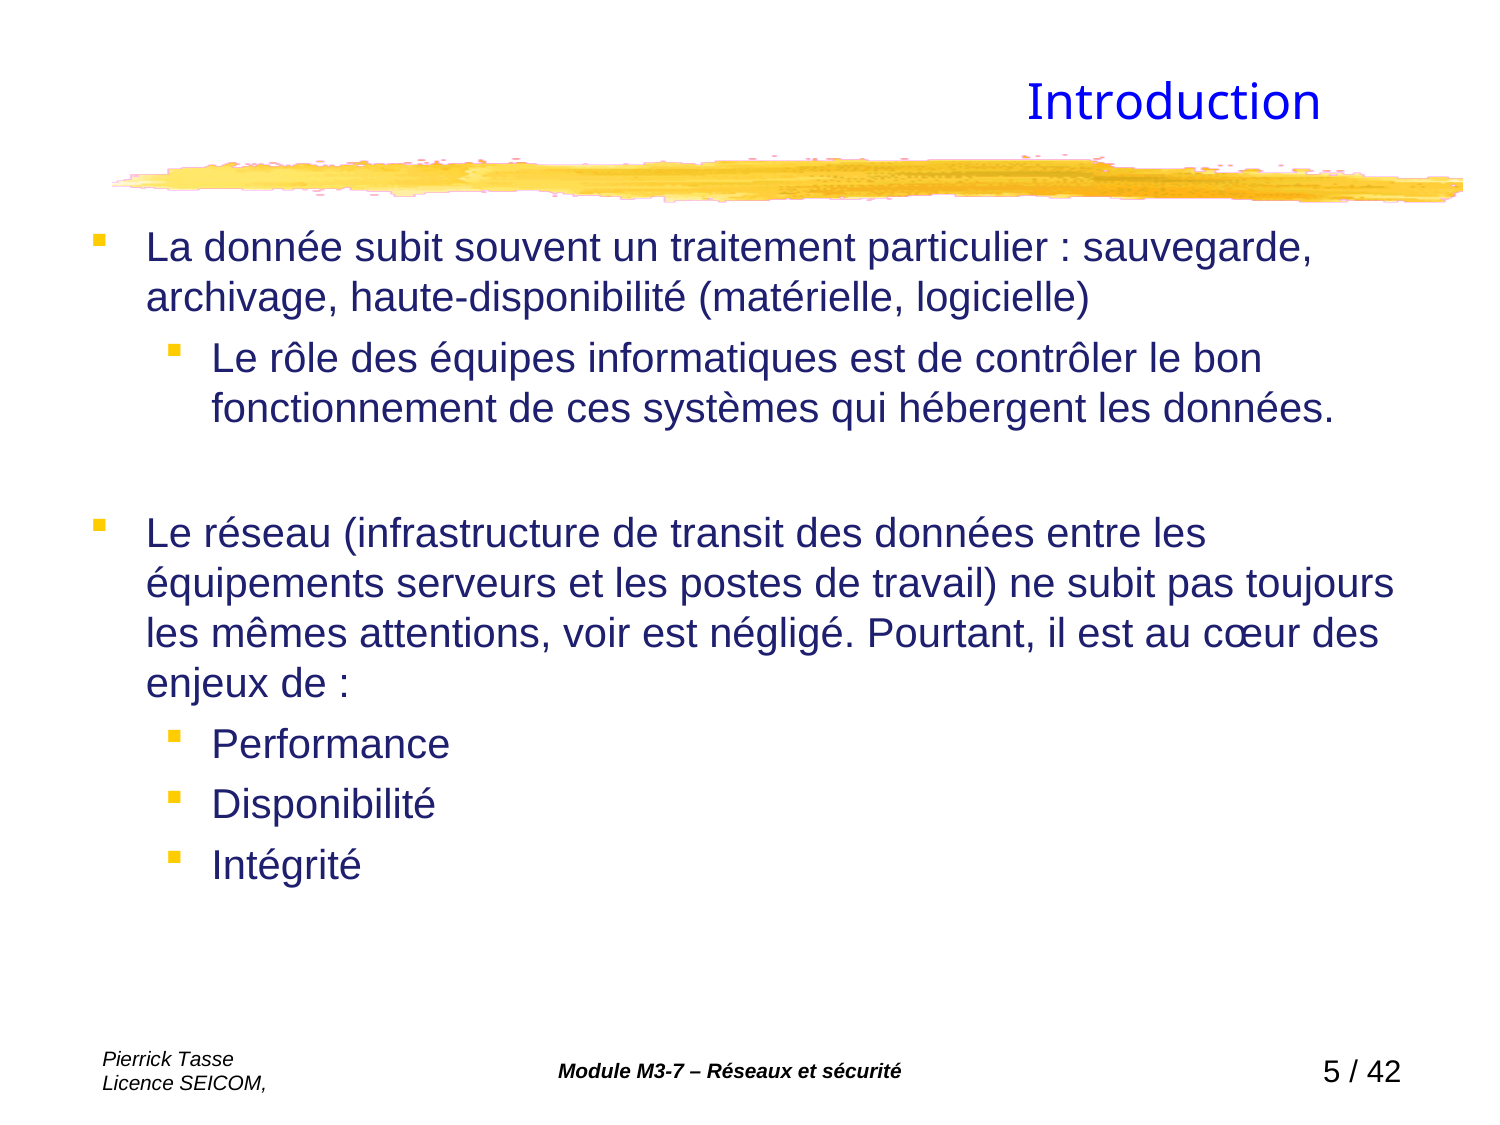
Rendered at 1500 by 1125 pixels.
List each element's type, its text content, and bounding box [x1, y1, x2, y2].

list La donnée subit souvent un traitement particulier : sauvegarde, archivage, haute-disponibilité (matérielle, logicielle) Le rôle des équipes informatiques est de contrôler le bon fonctionnement de ces systèmes qui hébergent les données. Le réseau (infrastructure de transit des données entre les équipements serveurs et les postes de travail) ne subit pas toujours les mêmes attentions, voir est négligé. Pourtant, il est au cœur des enjeux de : Performance Disponibilité Intégrité [74, 212, 1418, 922]
picture [112, 149, 1463, 213]
title Introduction [62, 37, 1338, 138]
